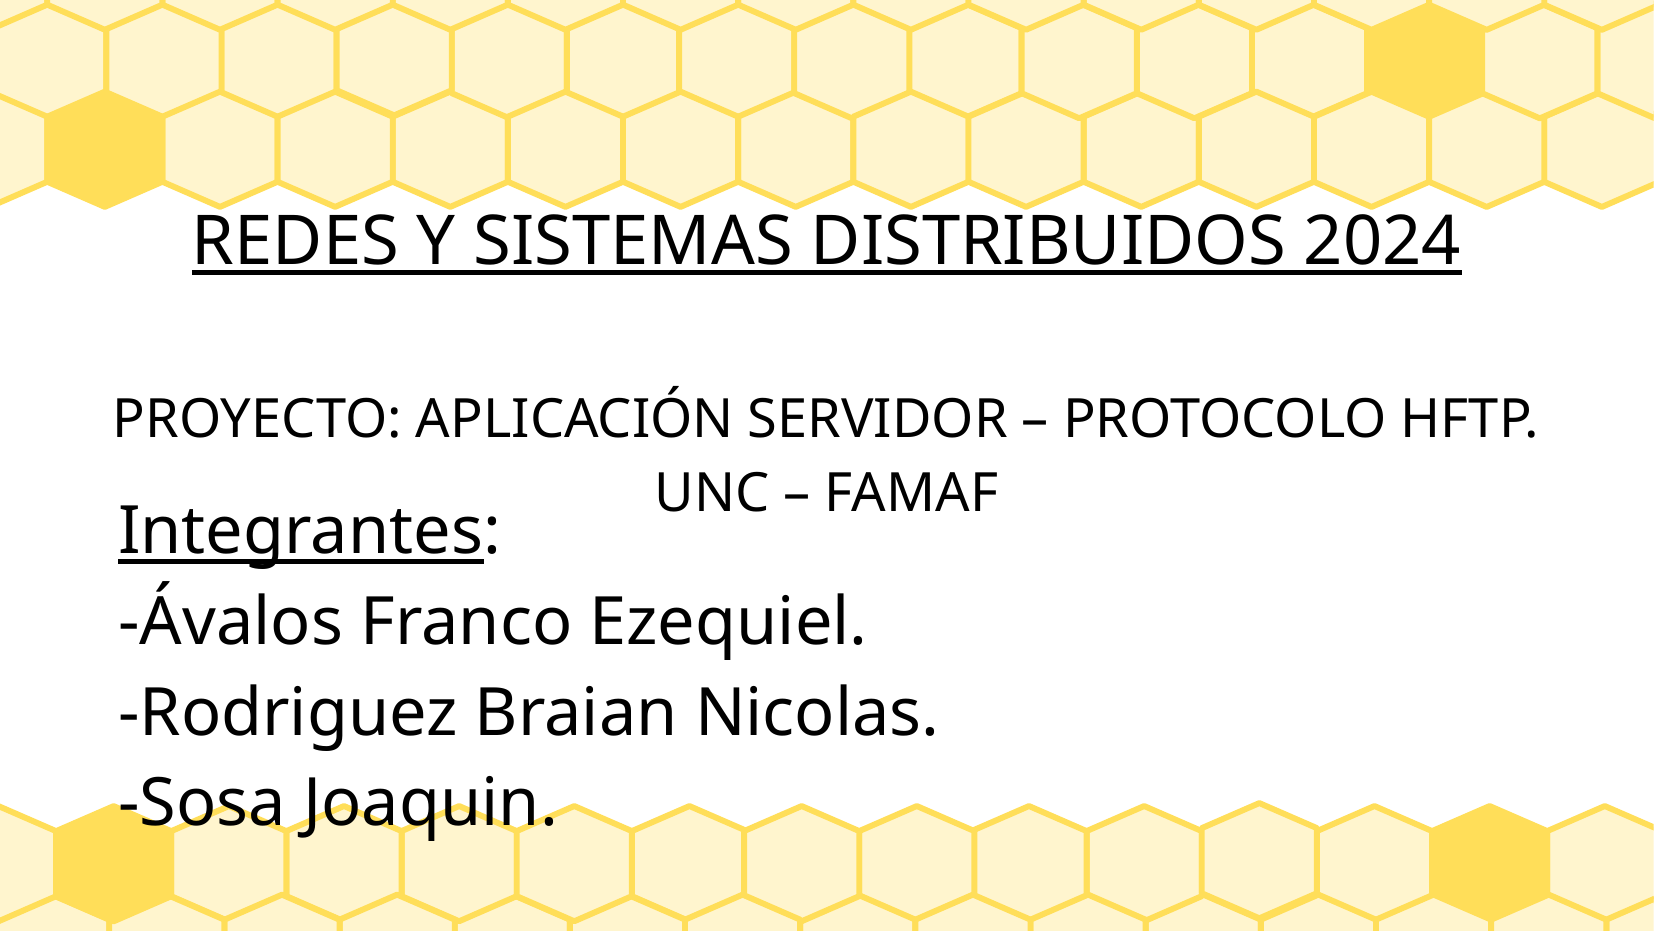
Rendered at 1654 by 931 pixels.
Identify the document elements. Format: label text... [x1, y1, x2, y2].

title REDES Y SISTEMAS DISTRIBUIDOS 2024 PROYECTO: APLICACIÓN SERVIDOR – PROTOCOLO HFTP. UNC – FAMAF [88, 236, 1565, 483]
subtitle Integrantes: -Ávalos Franco Ezequiel. -Rodriguez Braian Nicolas. -Sosa Joaquin. [118, 530, 1595, 798]
